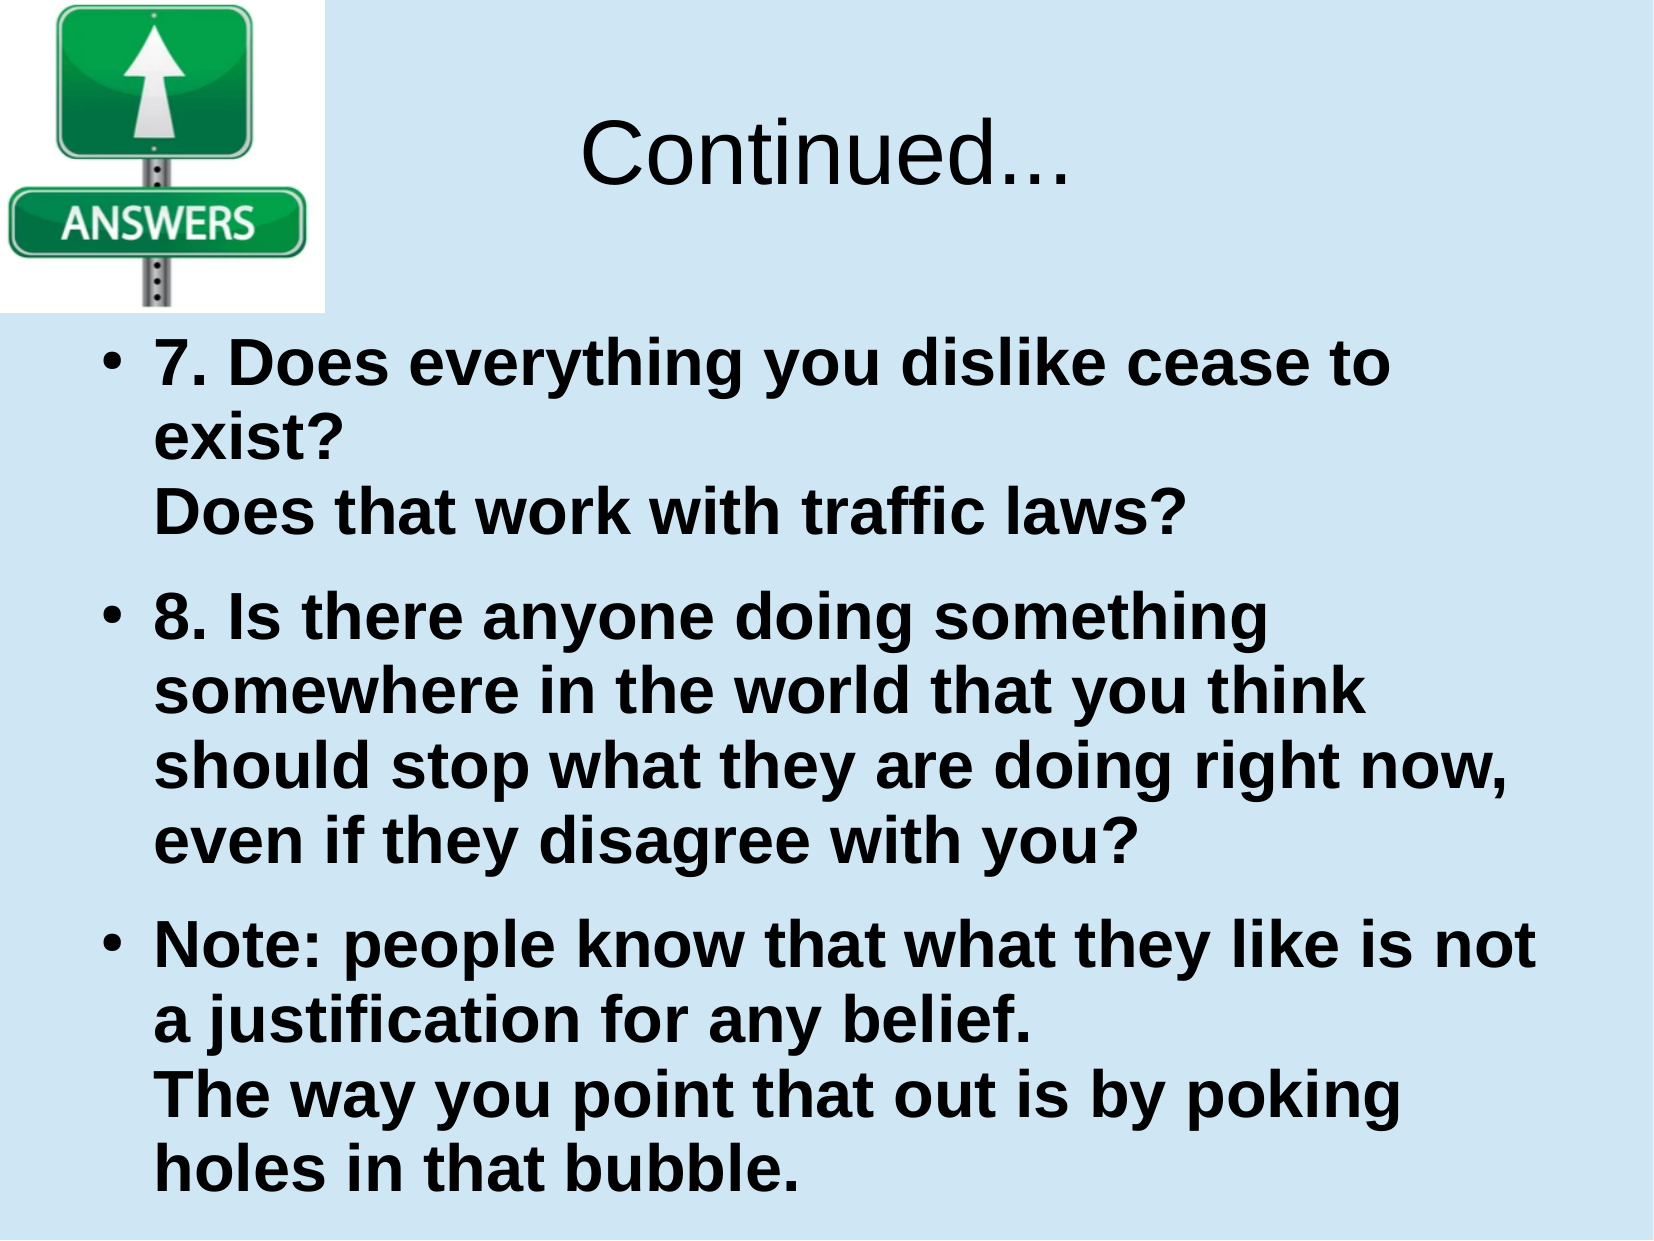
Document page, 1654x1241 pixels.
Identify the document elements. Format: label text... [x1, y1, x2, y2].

picture [0, 0, 325, 313]
list 7. Does everything you dislike cease to exist? Does that work with traffic laws? 8. Is there anyone doing something somewhere in the world that you think should stop what they are doing right now, even if they disagree with you? Note: people know that what they like is not a justification for any belief. The way you point that out is by poking holes in that bubble. [82, 324, 1571, 1207]
title Continued... [325, 49, 1571, 257]
